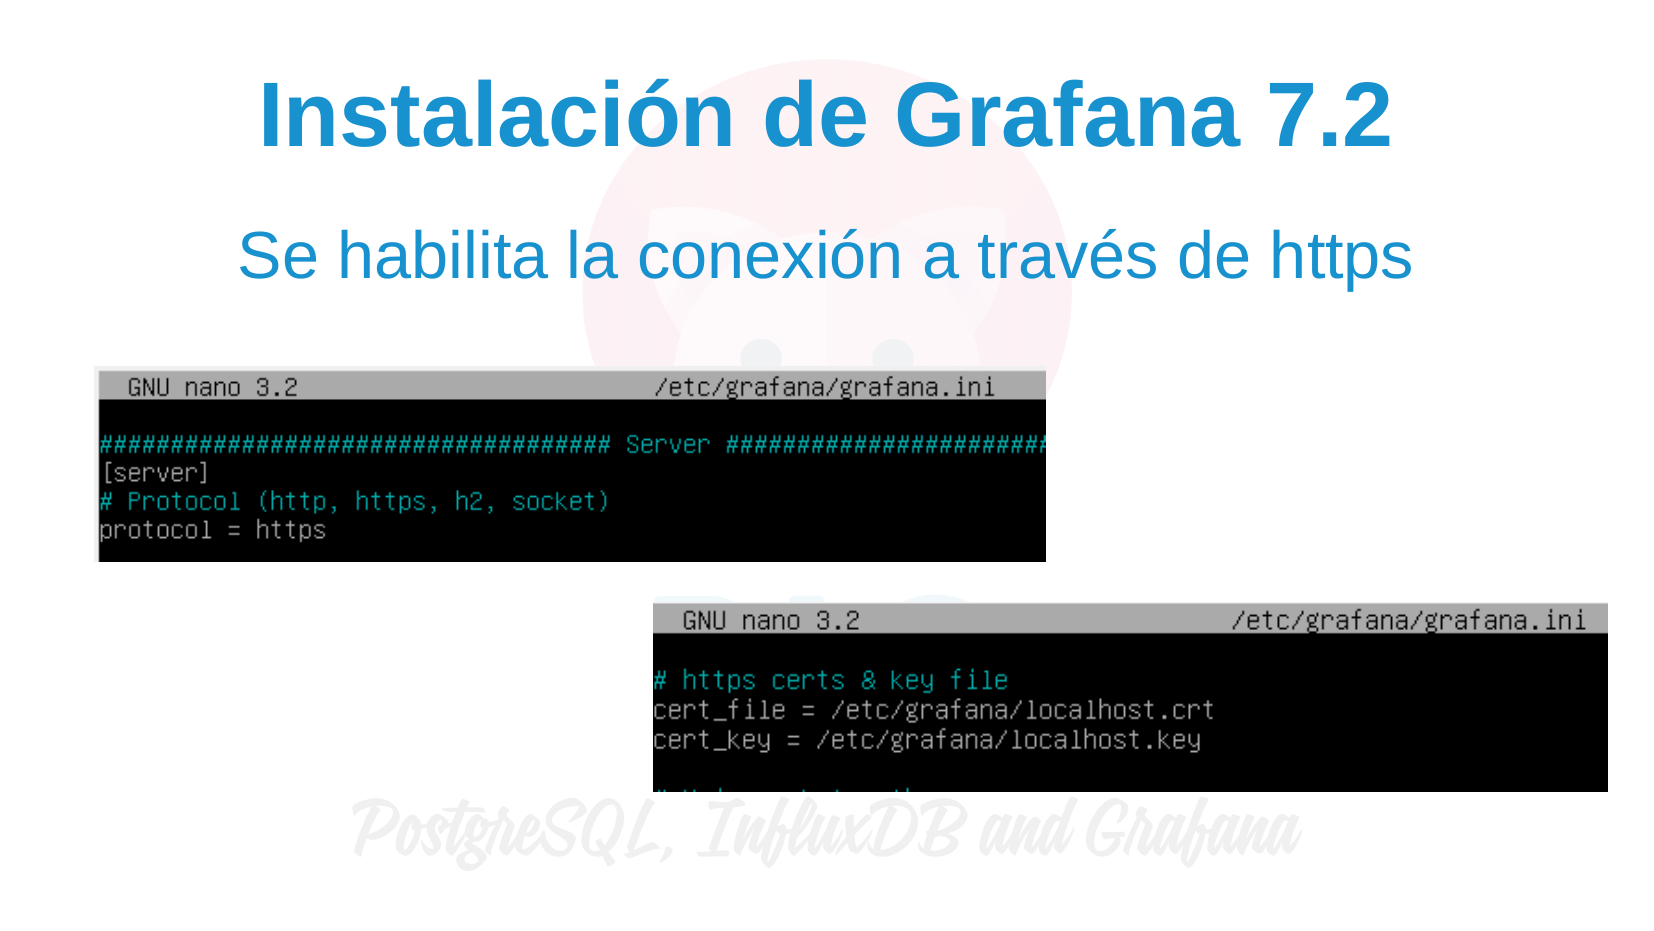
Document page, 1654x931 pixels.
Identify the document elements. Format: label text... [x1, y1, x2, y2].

subtitle Se habilita la conexión a través de https [82, 217, 1571, 758]
picture [653, 602, 1608, 792]
title Instalación de Grafana 7.2 [82, 37, 1571, 193]
picture [94, 366, 1046, 562]
